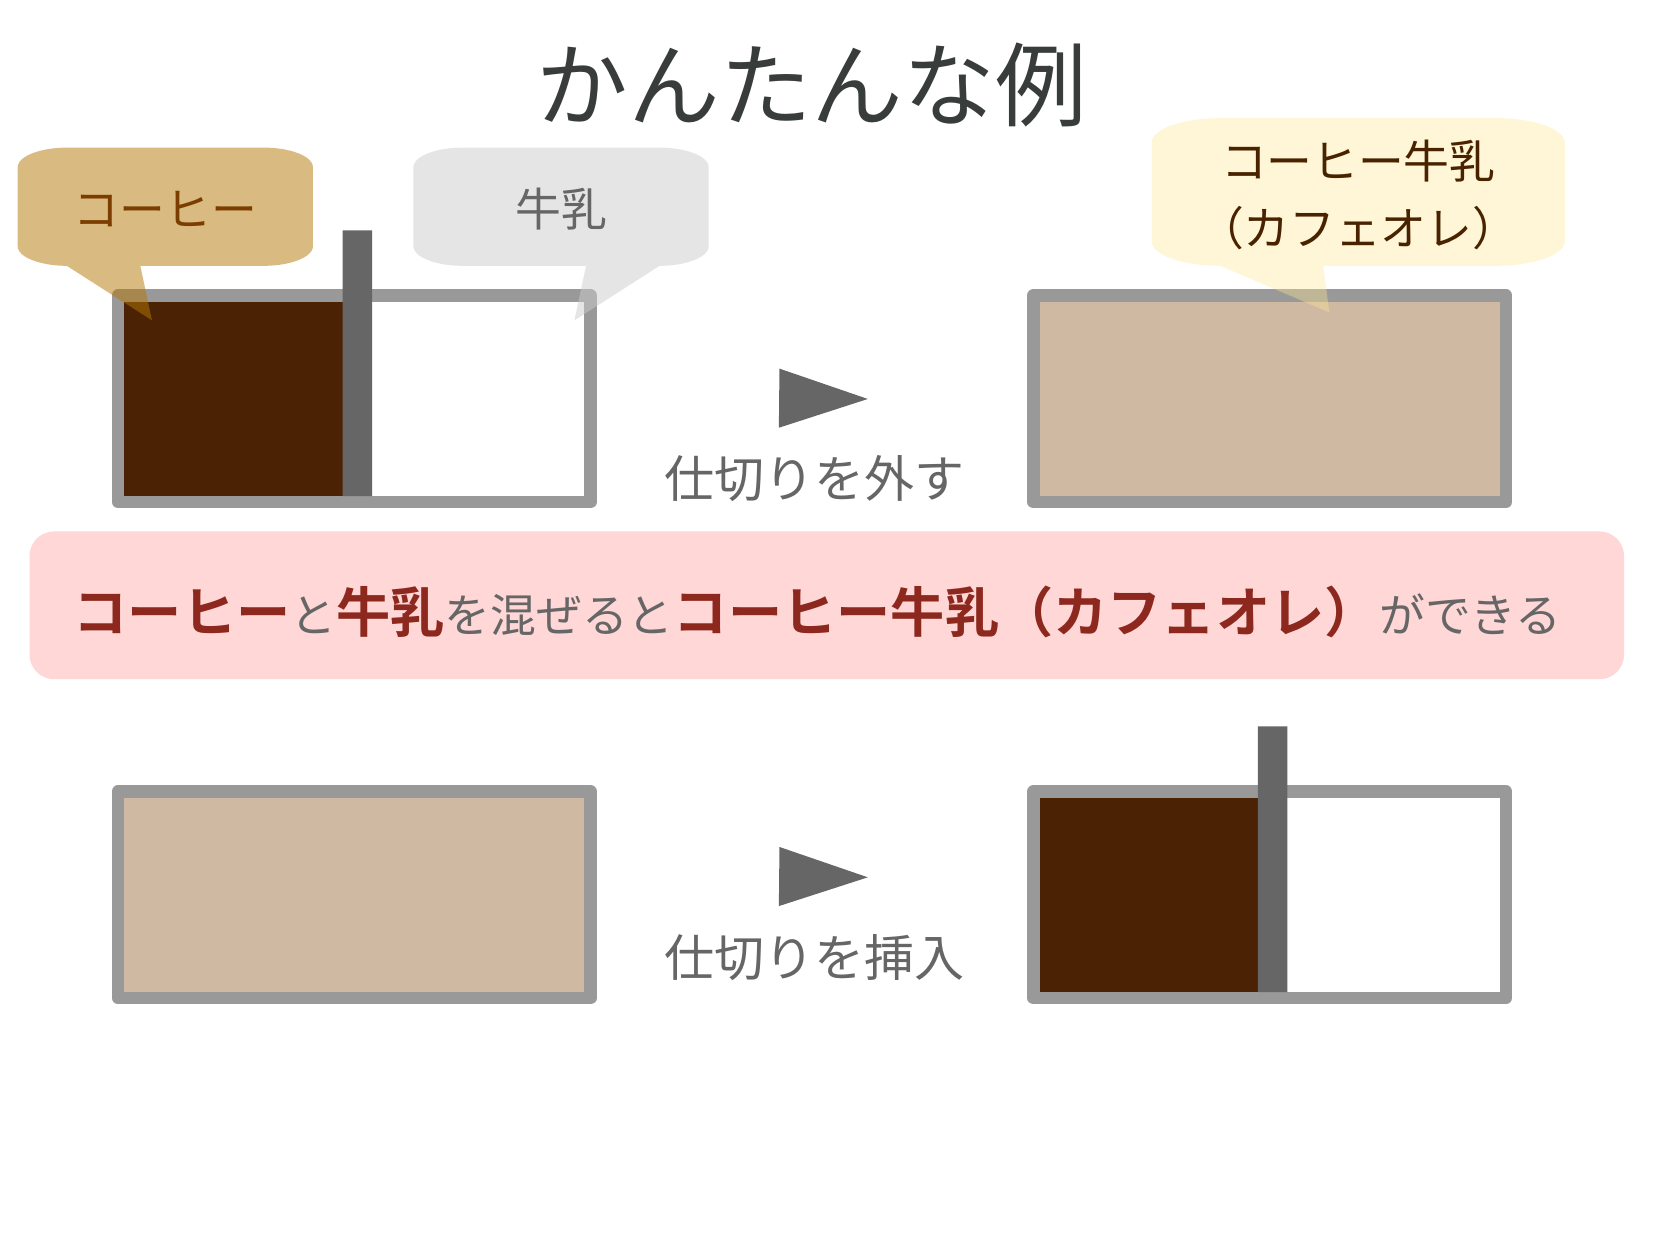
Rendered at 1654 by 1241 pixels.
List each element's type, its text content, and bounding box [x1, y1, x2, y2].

text_box [778, 846, 868, 907]
text_box [124, 230, 584, 497]
text_box [1040, 302, 1500, 496]
text_box 牛乳 [413, 147, 709, 321]
text_box コーヒー牛乳 （カフェオレ） [1151, 118, 1565, 313]
title かんたんな例 [29, 5, 1595, 154]
text_box コーヒー [17, 147, 313, 321]
text_box 仕切りを挿入 [649, 910, 1004, 999]
text_box [1040, 726, 1500, 993]
text_box [124, 798, 584, 992]
text_box 仕切りを外す [649, 432, 1004, 520]
text_box [29, 531, 1625, 680]
text_box コーヒーと牛乳を混ぜるとコーヒー牛乳（カフェオレ）ができる [59, 562, 1595, 656]
text_box [778, 368, 868, 428]
